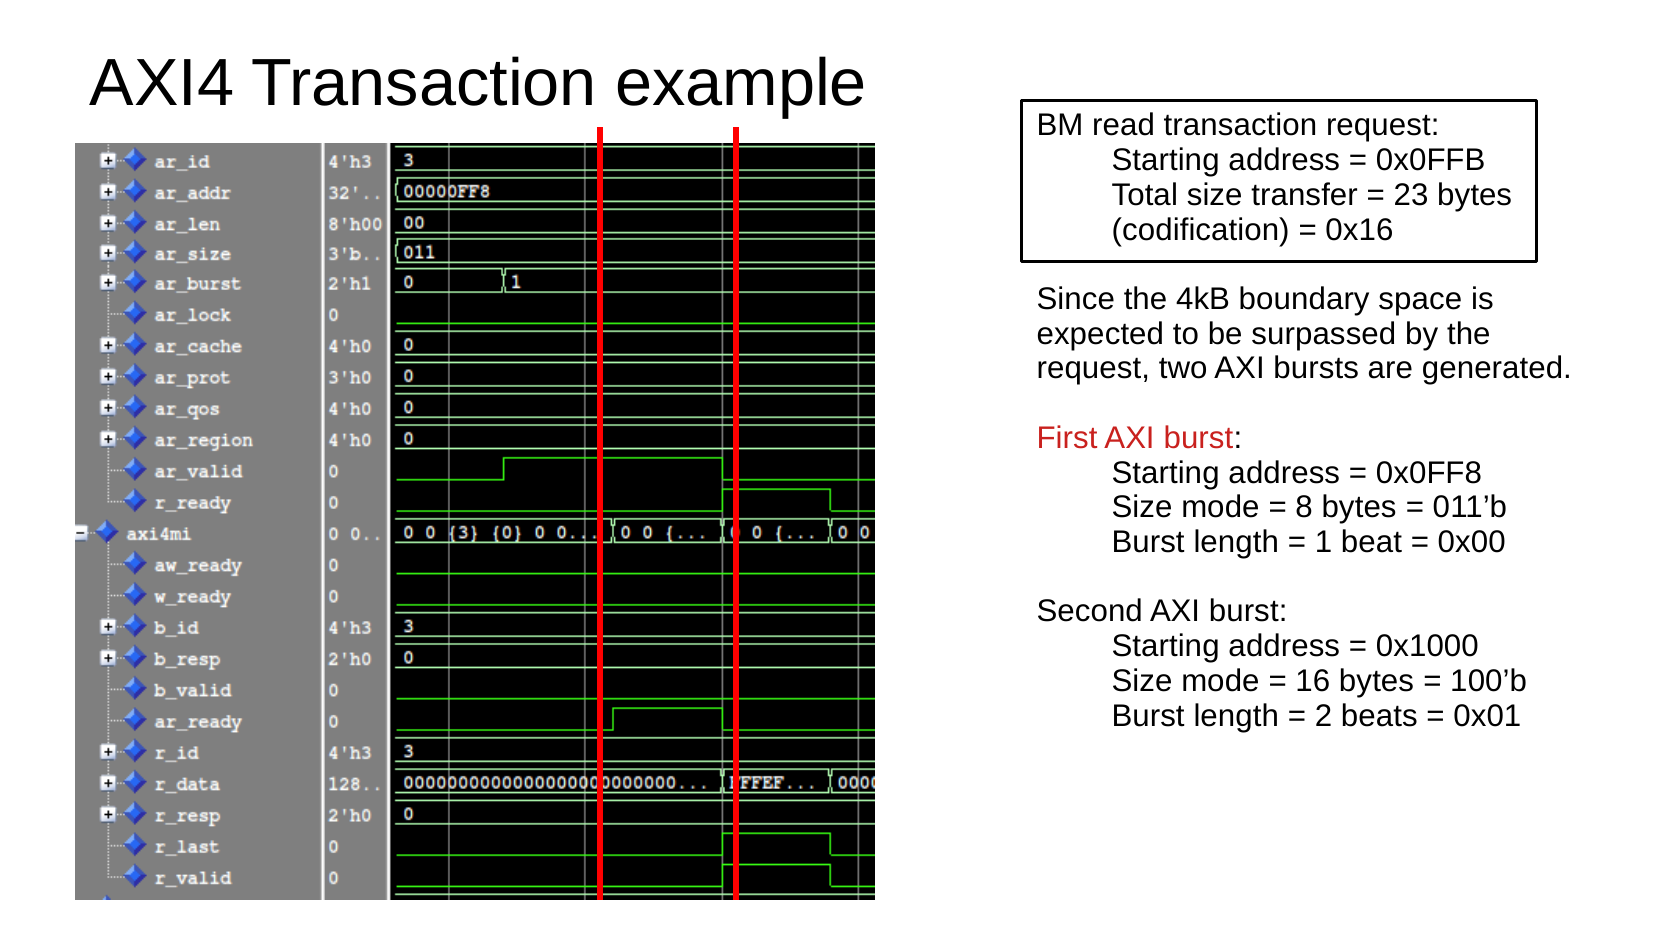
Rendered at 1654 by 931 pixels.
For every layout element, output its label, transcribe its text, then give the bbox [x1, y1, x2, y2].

text_box AXI4 Transaction example [75, 37, 883, 128]
text_box BM read transaction request: Starting address = 0x0FFB Total size transfer = 23 bytes (codification) = 0x16 Since the 4kB boundary space is expected to be surpassed by the request, two AXI bursts are generated. First AXI burst: Starting address = 0x0FF8 Size mode = 8 bytes = 011’b Burst length = 1 beat = 0x00 Second AXI burst: Starting address = 0x1000 Size mode = 16 bytes = 100’b Burst length = 2 beats = 0x01 [1021, 100, 1588, 741]
picture [75, 143, 875, 901]
